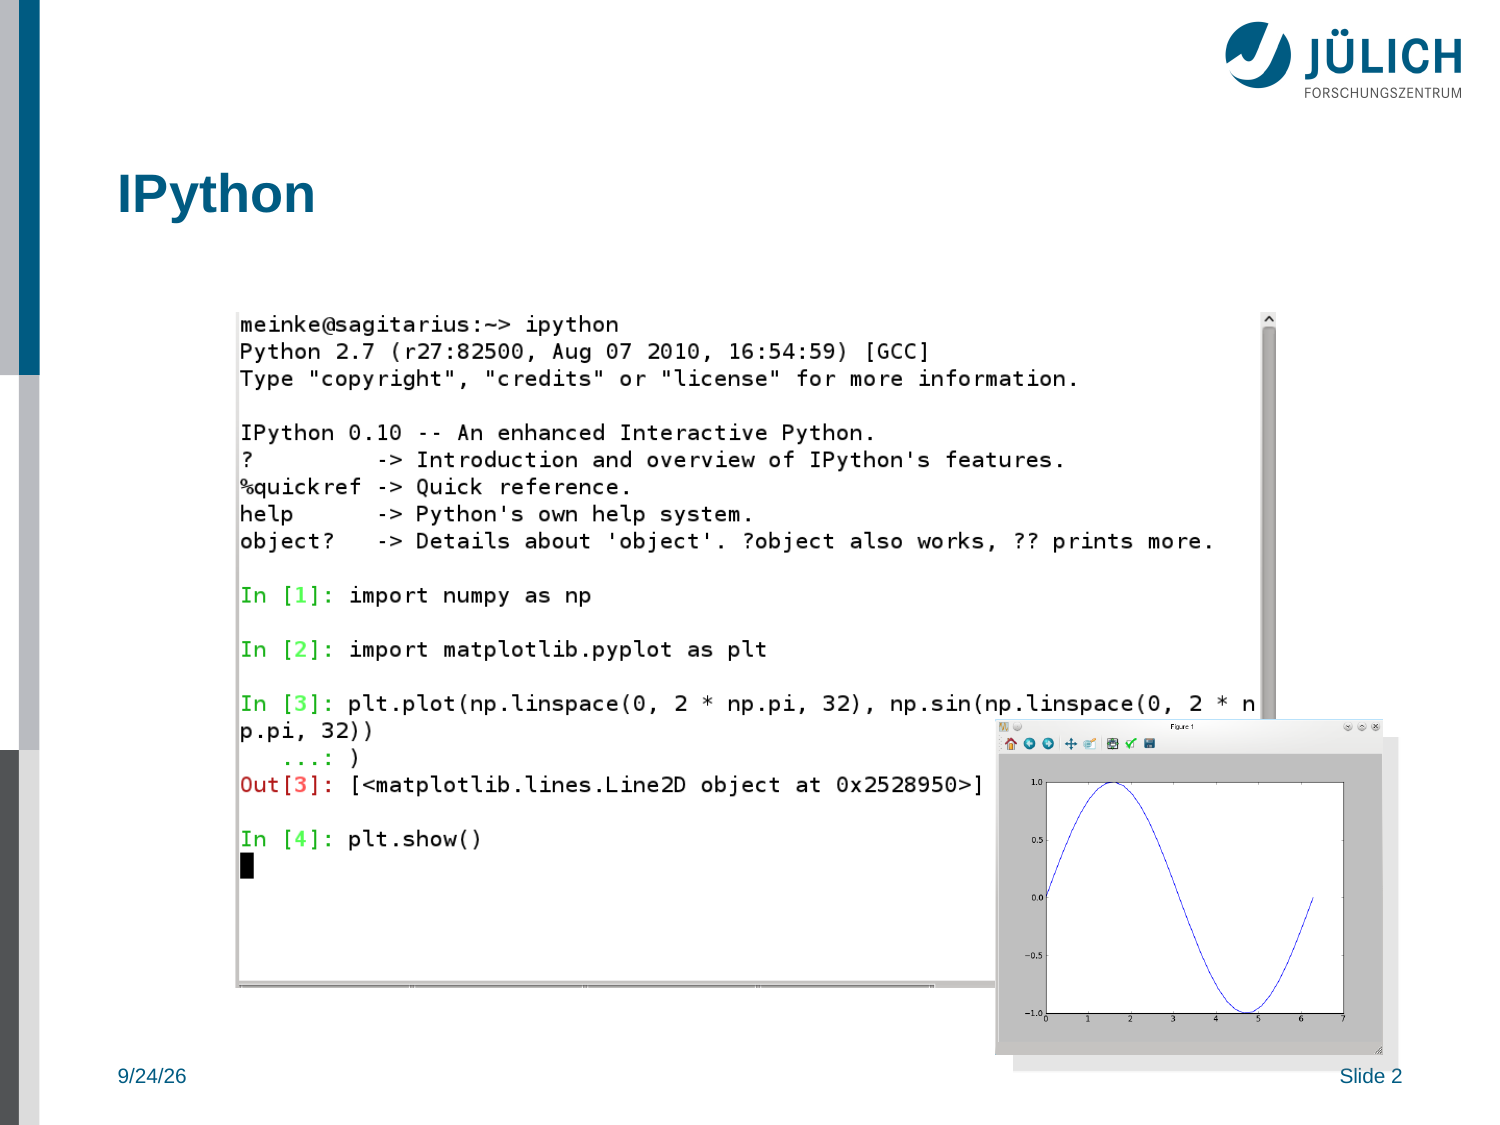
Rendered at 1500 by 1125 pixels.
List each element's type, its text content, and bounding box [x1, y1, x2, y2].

picture [235, 312, 1383, 1055]
picture [1224, 20, 1461, 98]
title IPython [117, 99, 1393, 288]
